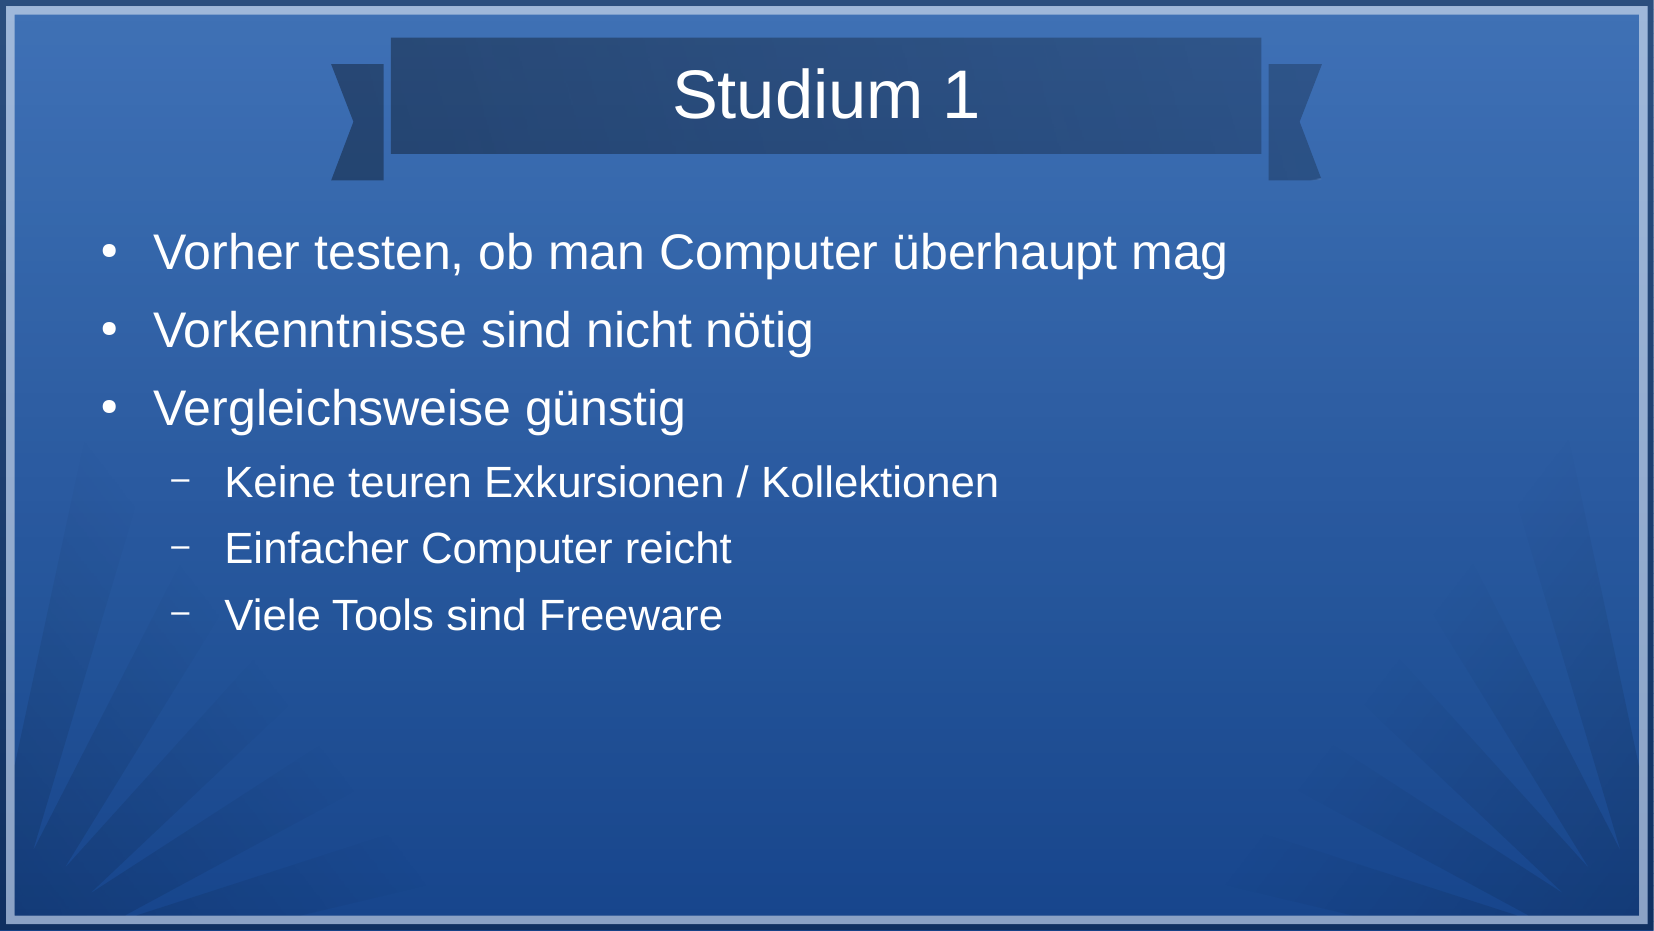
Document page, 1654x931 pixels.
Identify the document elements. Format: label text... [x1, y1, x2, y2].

list Vorher testen, ob man Computer überhaupt mag Vorkenntnisse sind nicht nötig Vergleichsweise günstig Keine teuren Exkursionen / Kollektionen Einfacher Computer reicht Viele Tools sind Freeware [82, 224, 1571, 848]
title Studium 1 [389, 35, 1264, 154]
